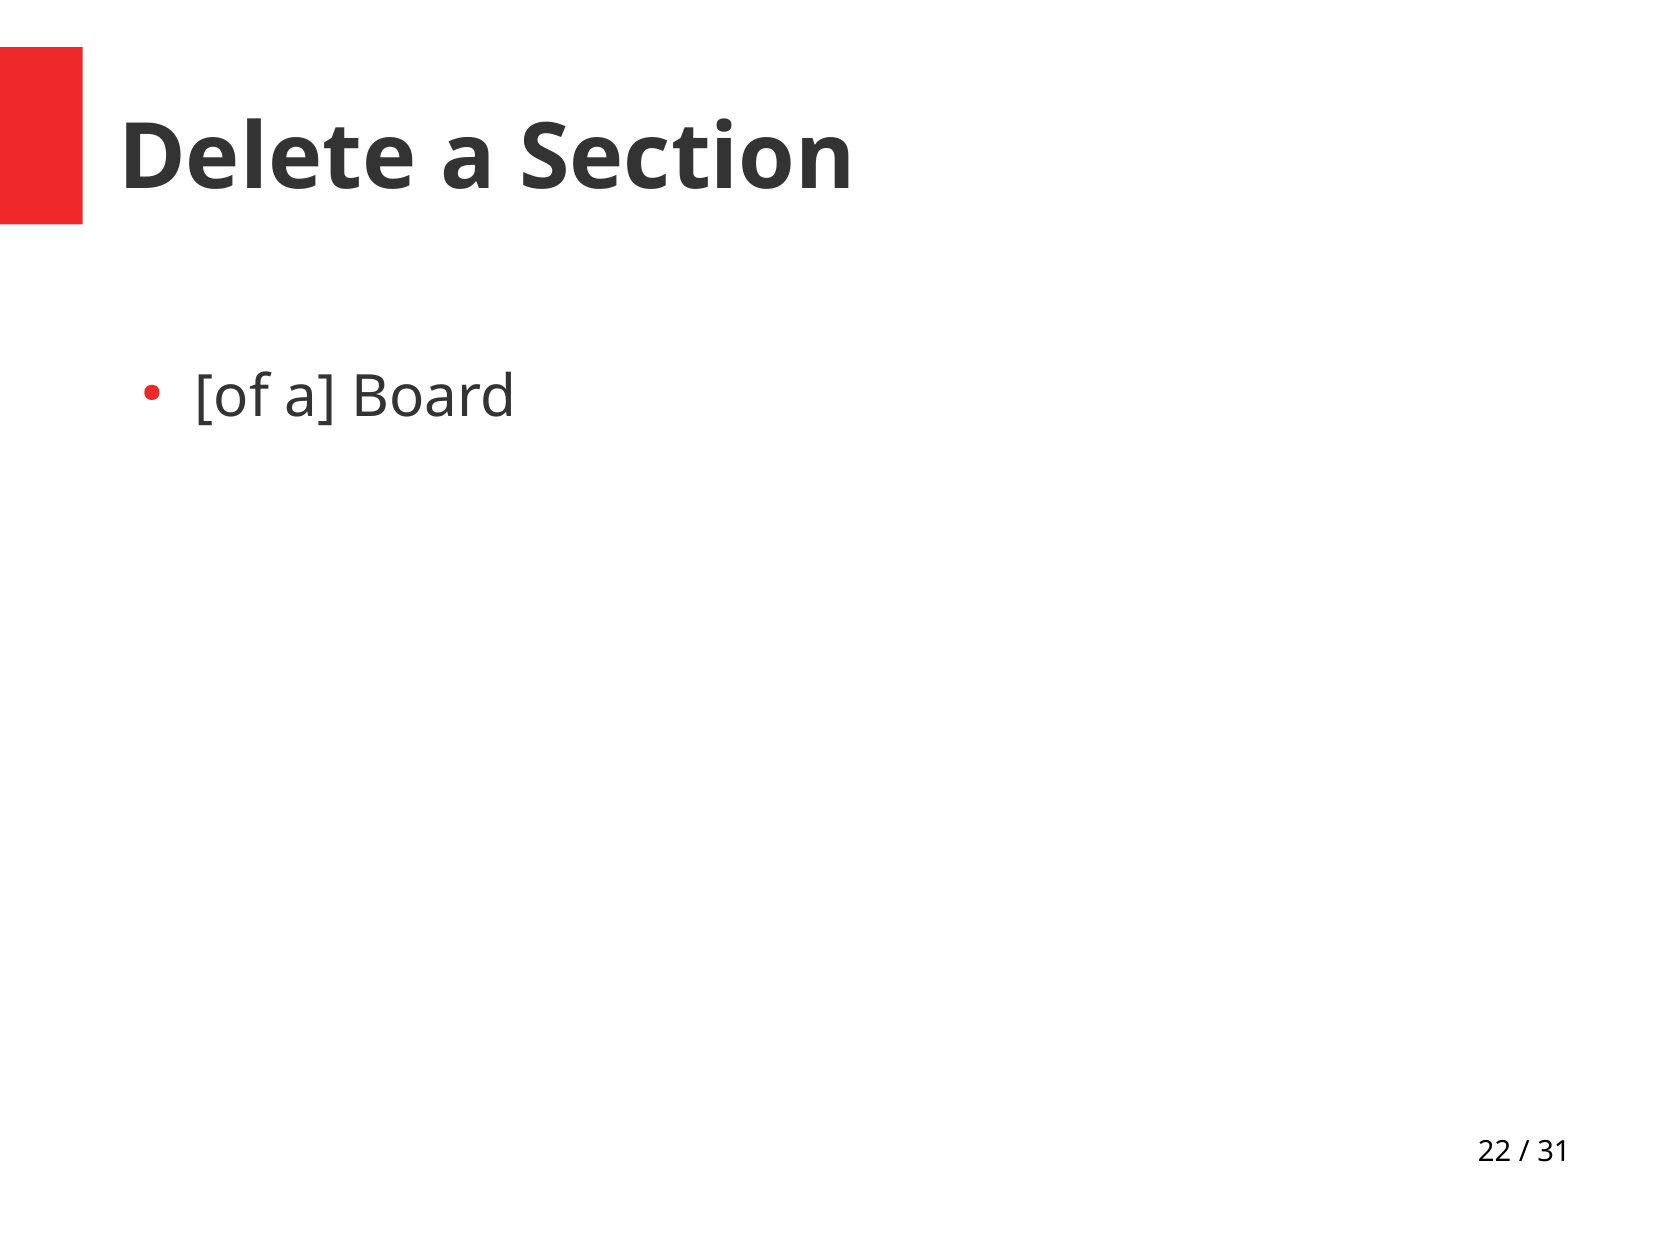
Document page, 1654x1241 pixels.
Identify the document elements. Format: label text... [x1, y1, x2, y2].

title Delete a Section [118, 49, 1571, 257]
list [of a] Board [124, 354, 1542, 1074]
